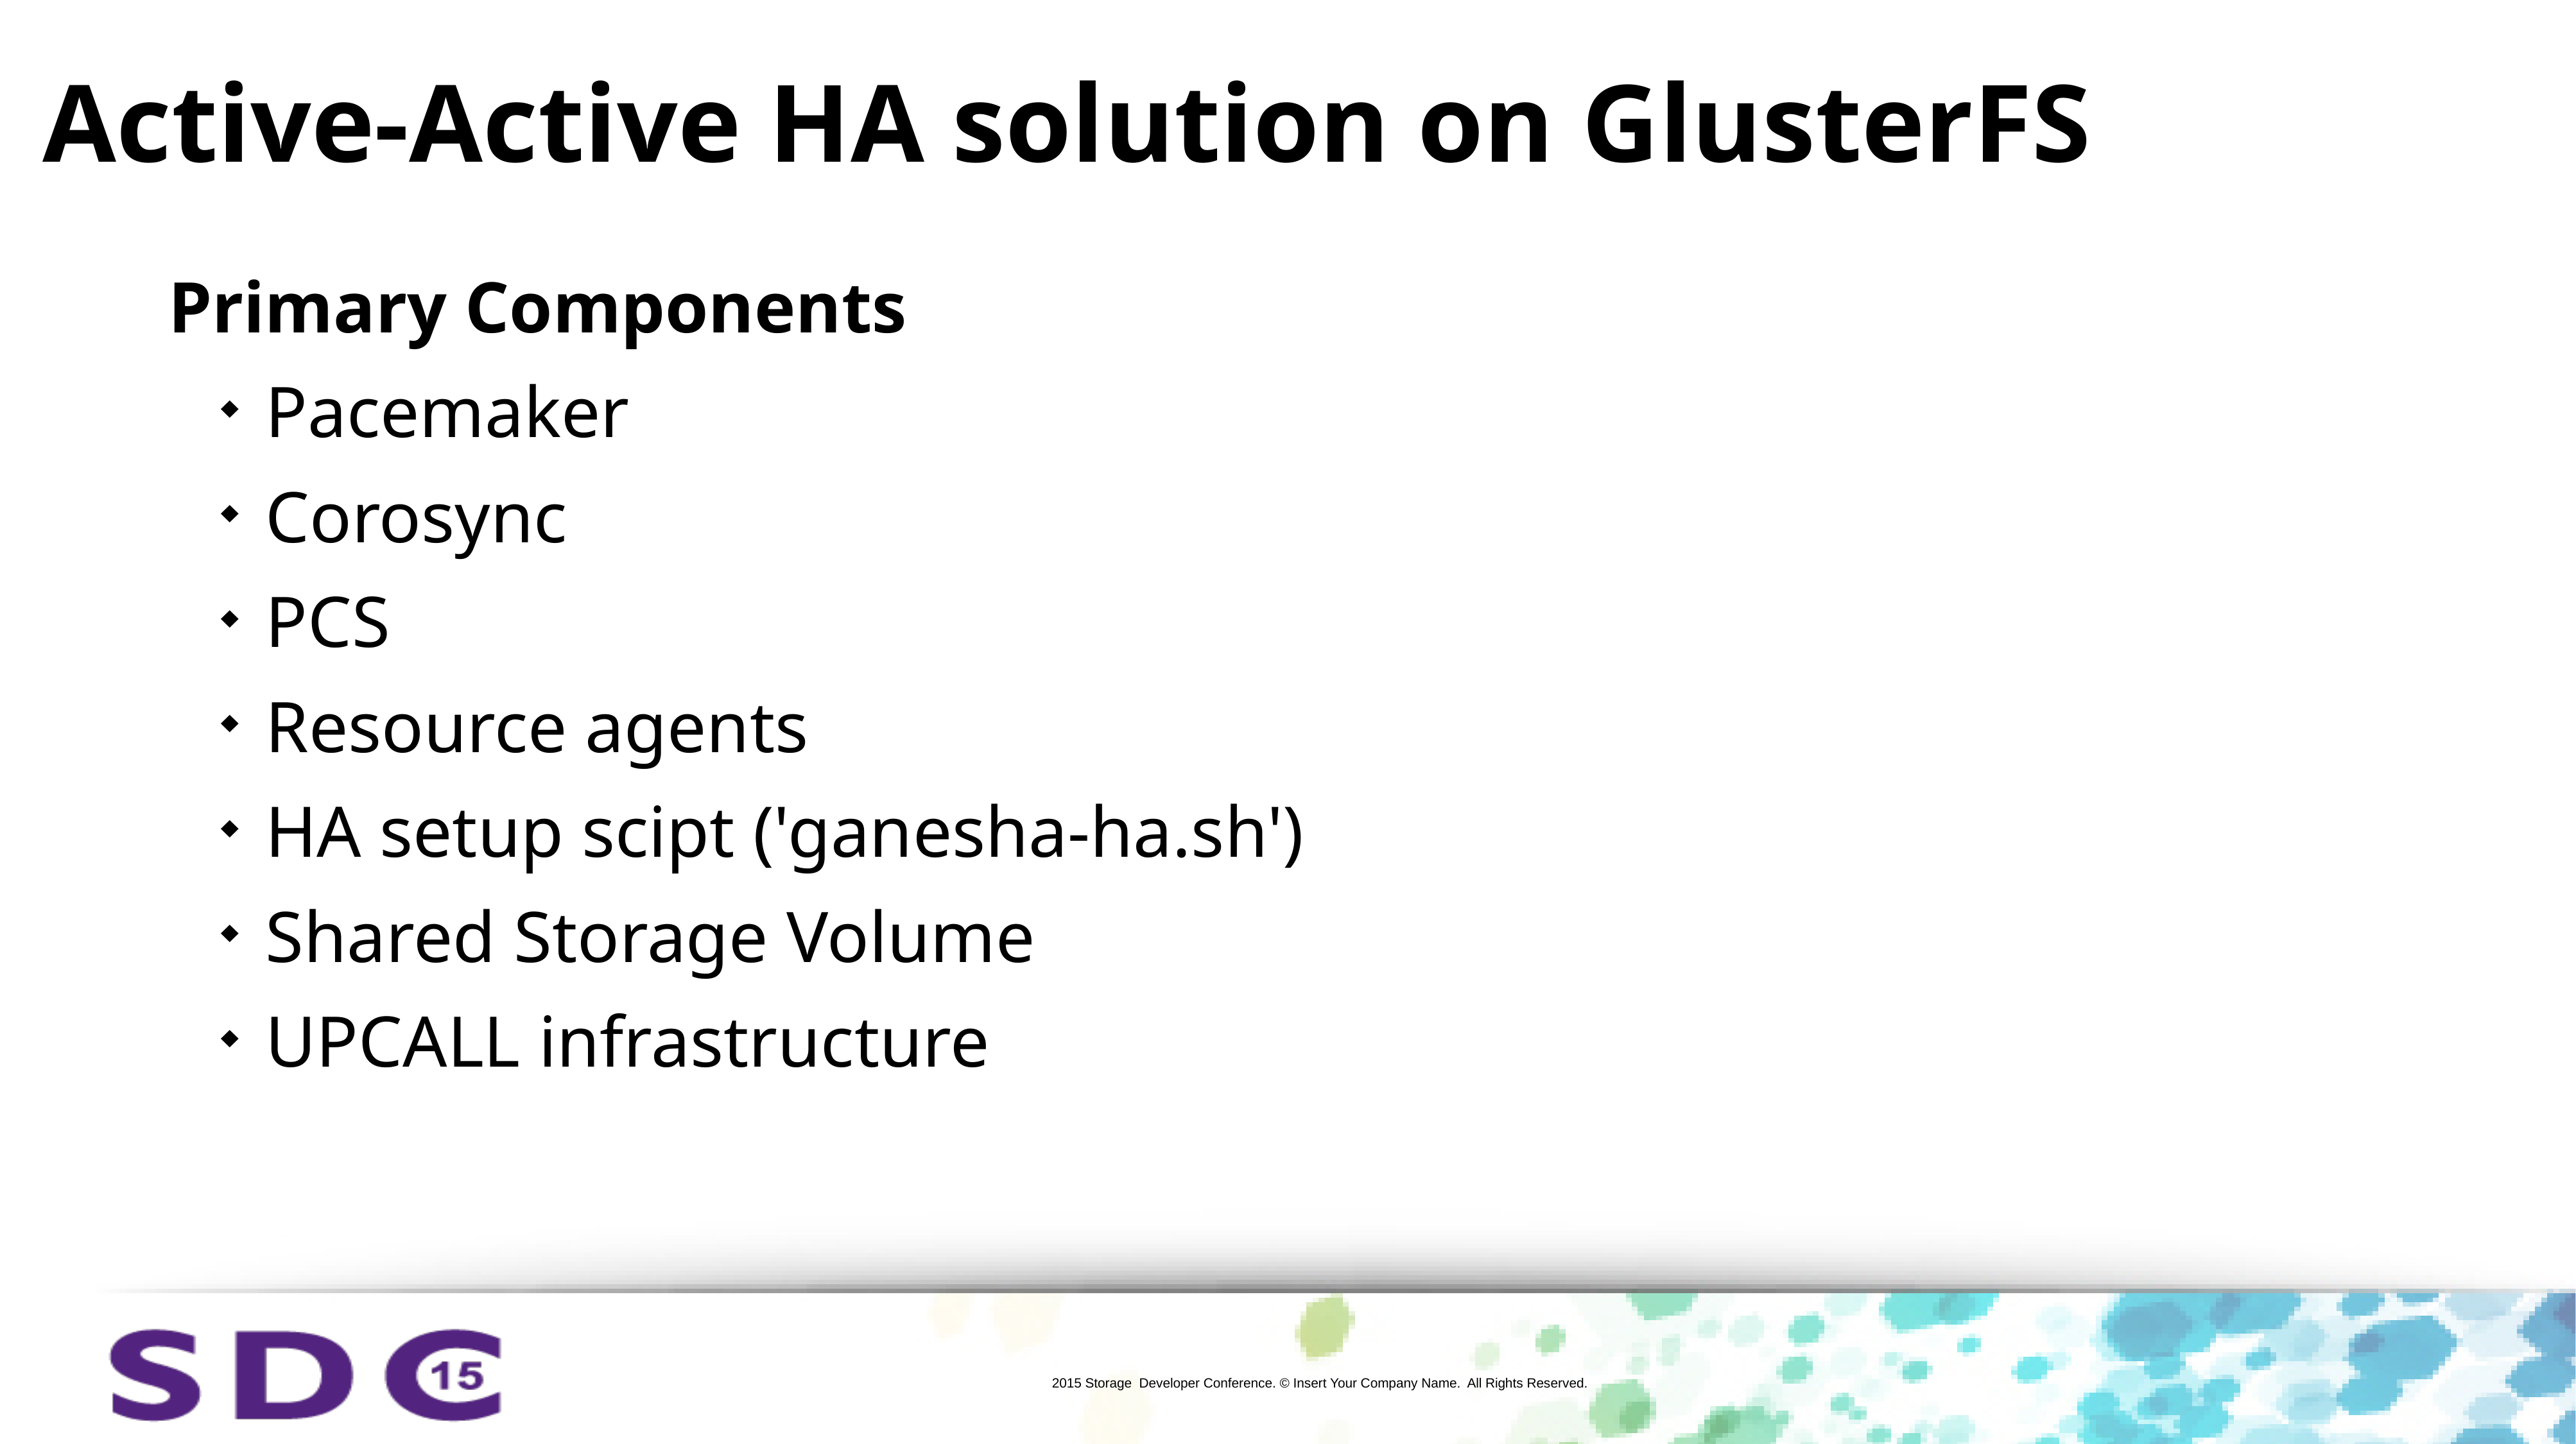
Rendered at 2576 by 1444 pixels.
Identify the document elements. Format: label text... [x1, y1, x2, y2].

title Active-Active HA solution on GlusterFS [42, 0, 2361, 241]
picture [0, 994, 2576, 1444]
list Primary Components Pacemaker Corosync PCS Resource agents HA setup scipt ('ganesha-ha.sh') Shared Storage Volume UPCALL infrastructure [128, 258, 2447, 1096]
